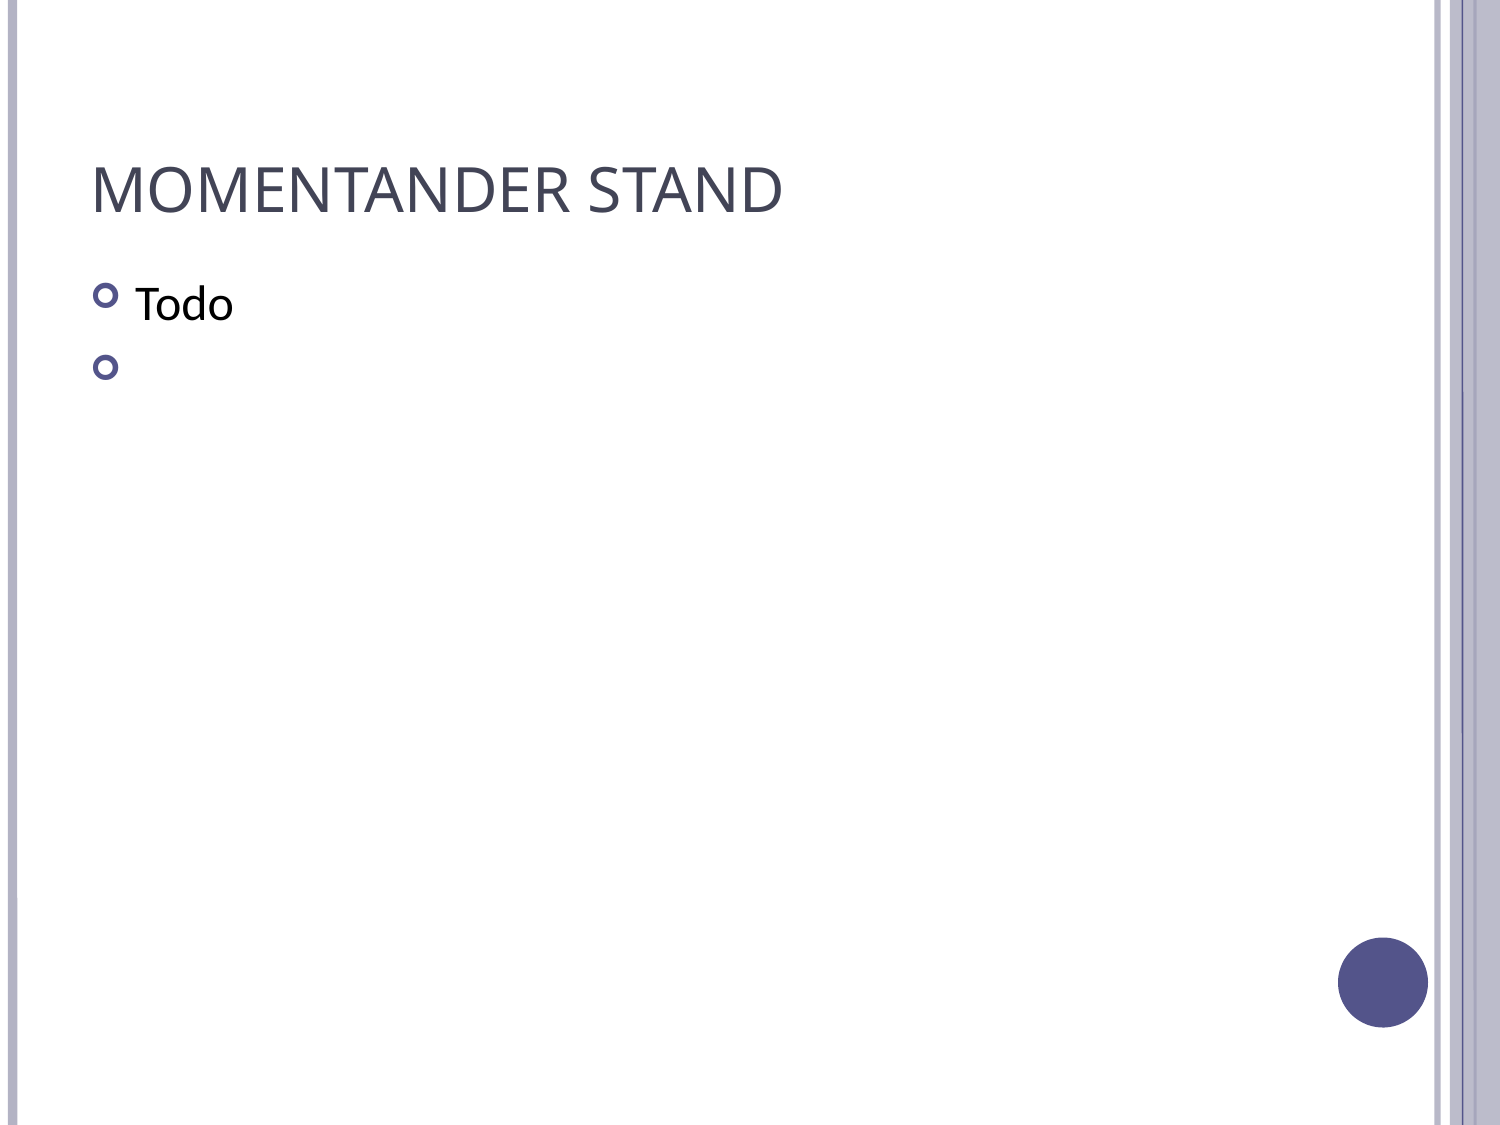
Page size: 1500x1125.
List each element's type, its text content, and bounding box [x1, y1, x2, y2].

list Todo [75, 262, 1300, 1062]
title Momentander Stand [75, 45, 1300, 233]
